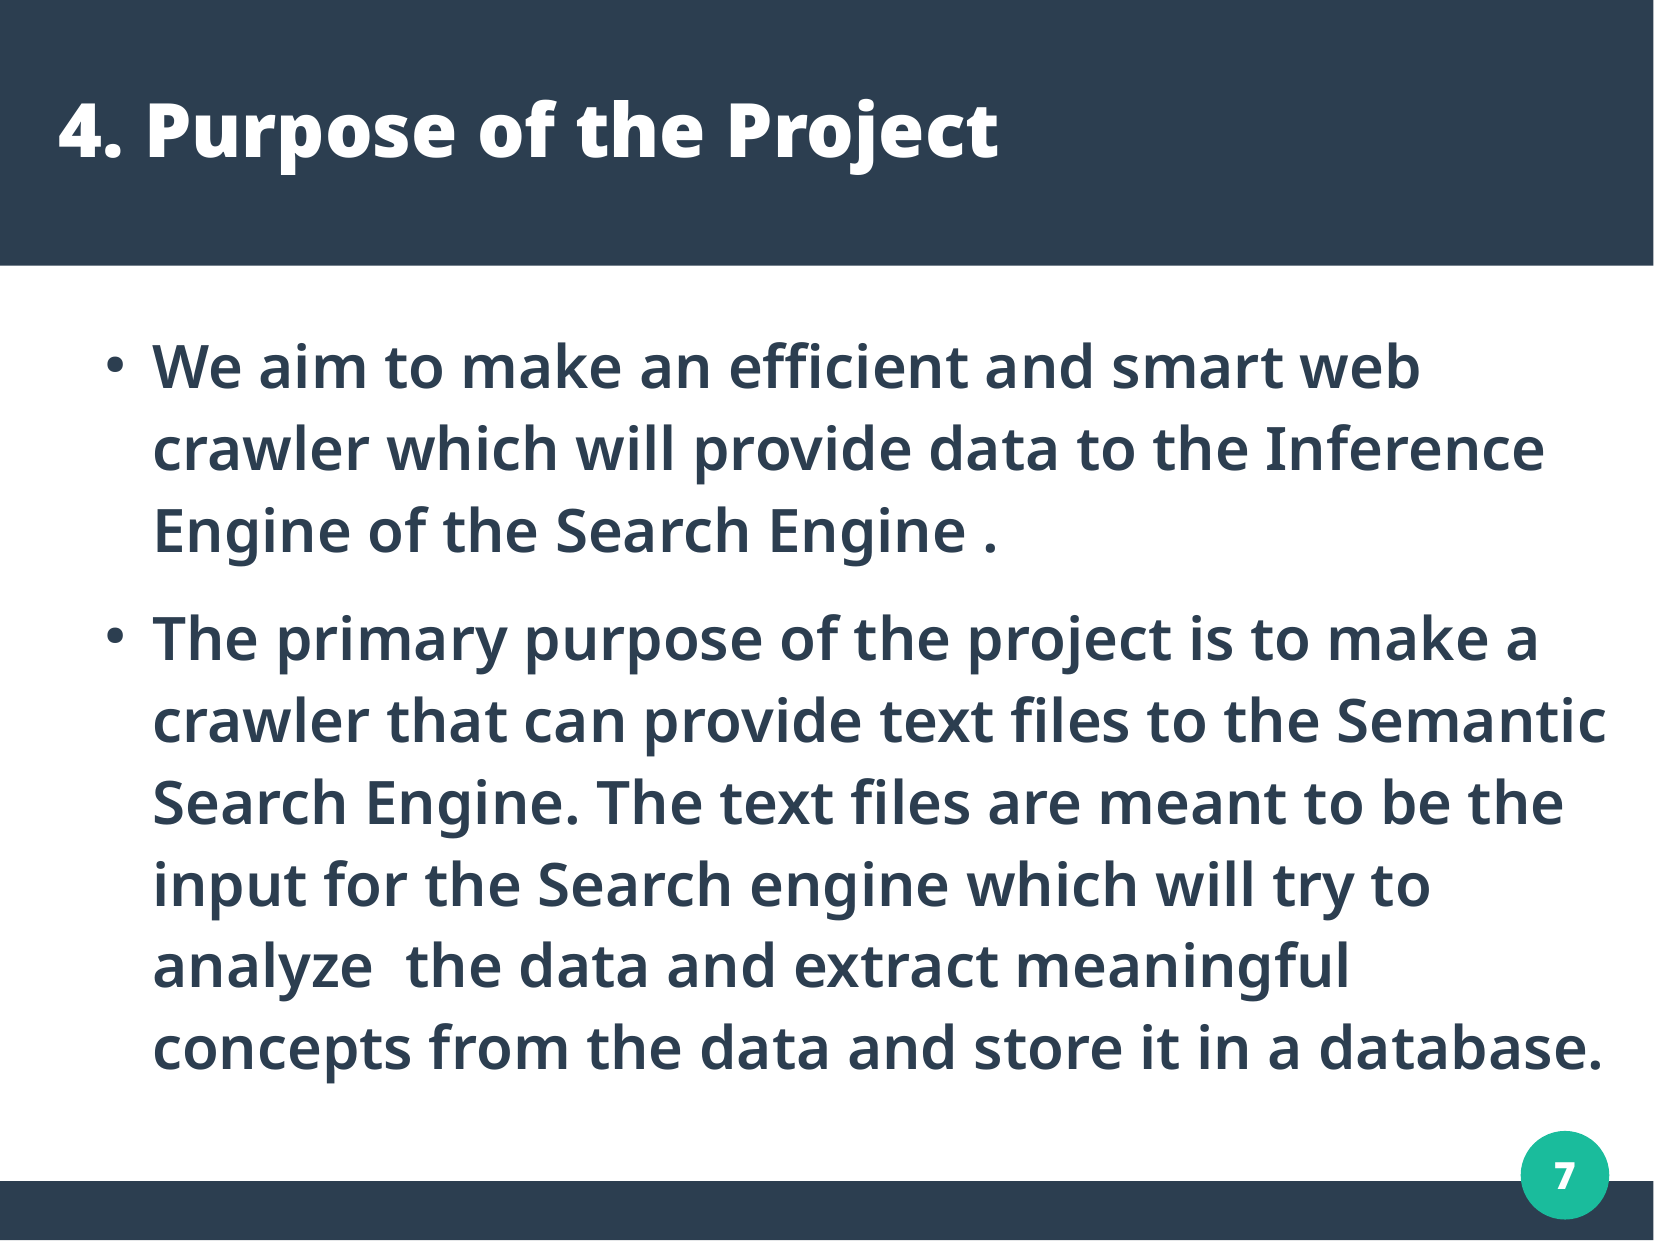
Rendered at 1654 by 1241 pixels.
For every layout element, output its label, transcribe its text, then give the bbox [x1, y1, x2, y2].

list We aim to make an efficient and smart web crawler which will provide data to the Inference Engine of the Search Engine . The primary purpose of the project is to make a crawler that can provide text files to the Semantic Search Engine. The text files are meant to be the input for the Search engine which will try to analyze the data and extract meaningful concepts from the data and store it in a database. [88, 324, 1625, 1152]
title 4. Purpose of the Project [59, 49, 1595, 207]
